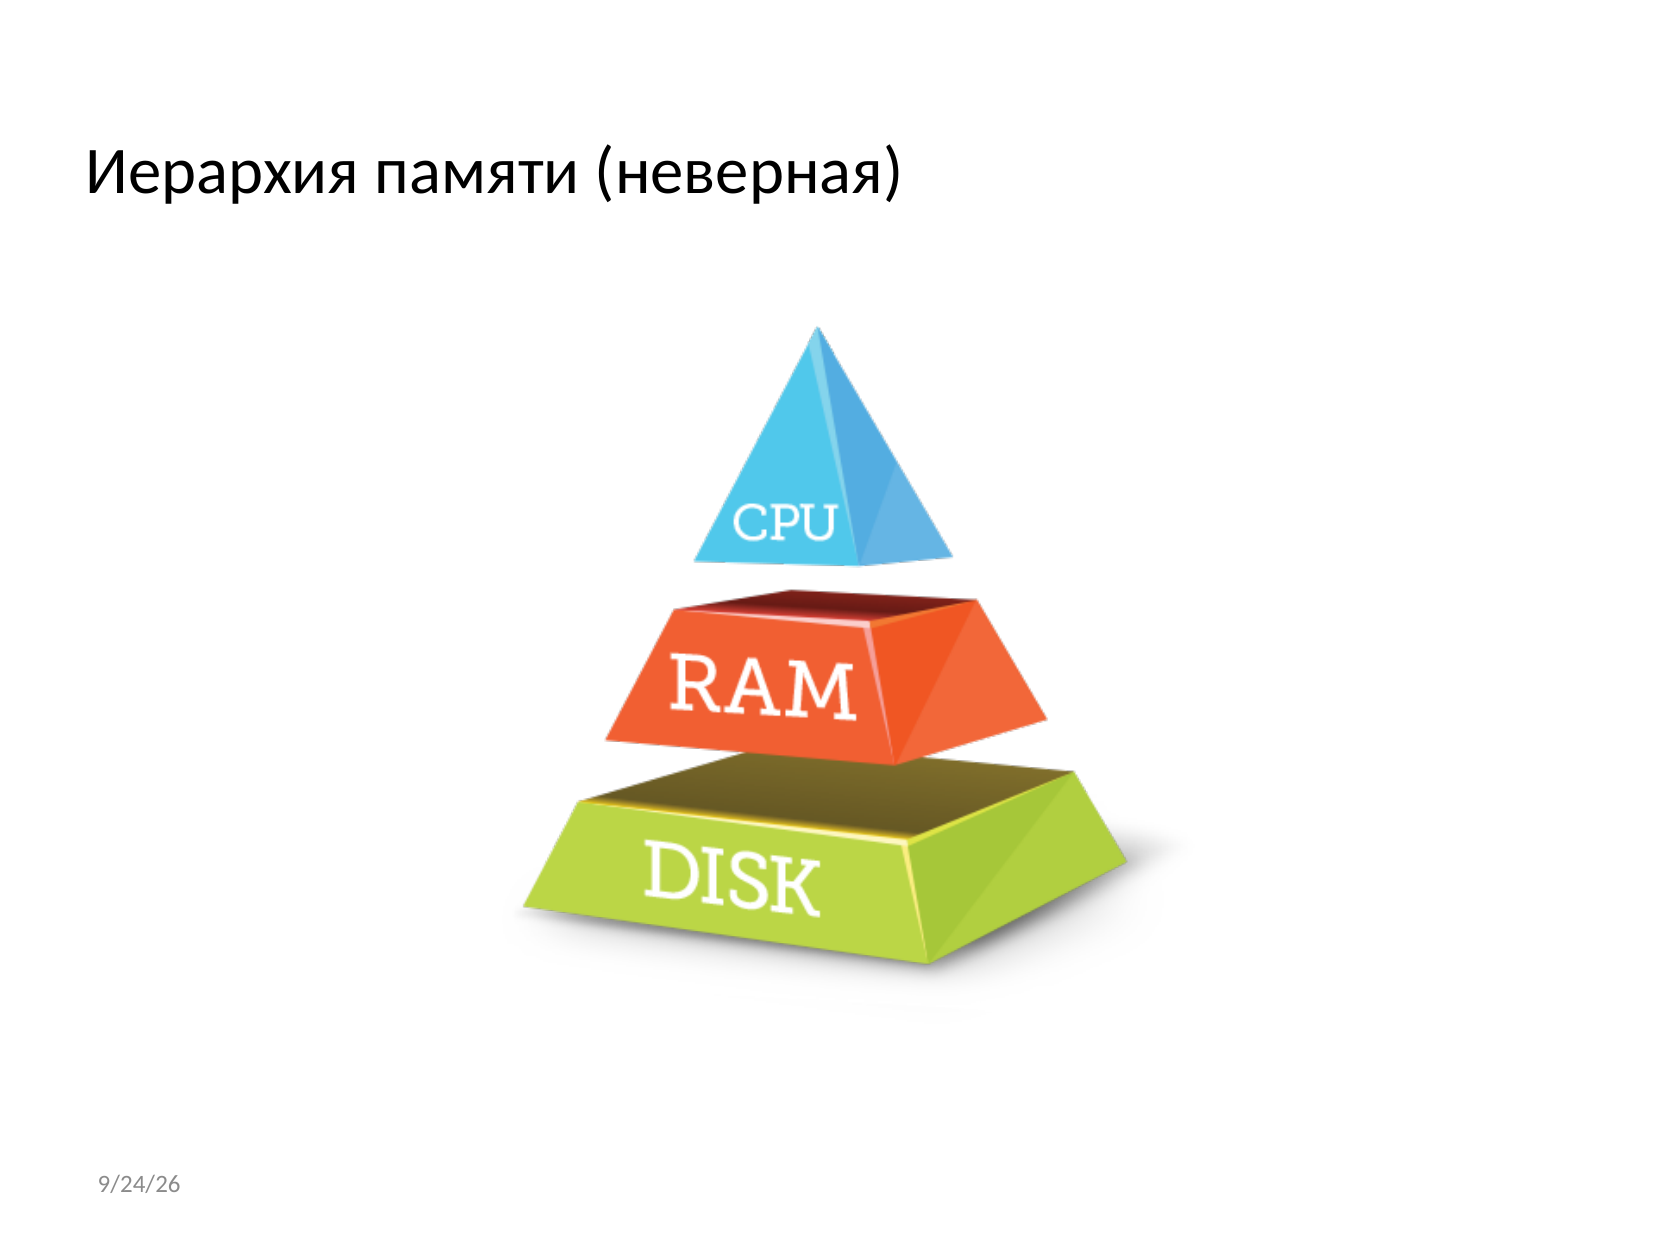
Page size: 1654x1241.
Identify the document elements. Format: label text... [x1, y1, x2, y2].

title Иерархия памяти (неверная) [85, 99, 1574, 255]
picture [427, 297, 1224, 1030]
